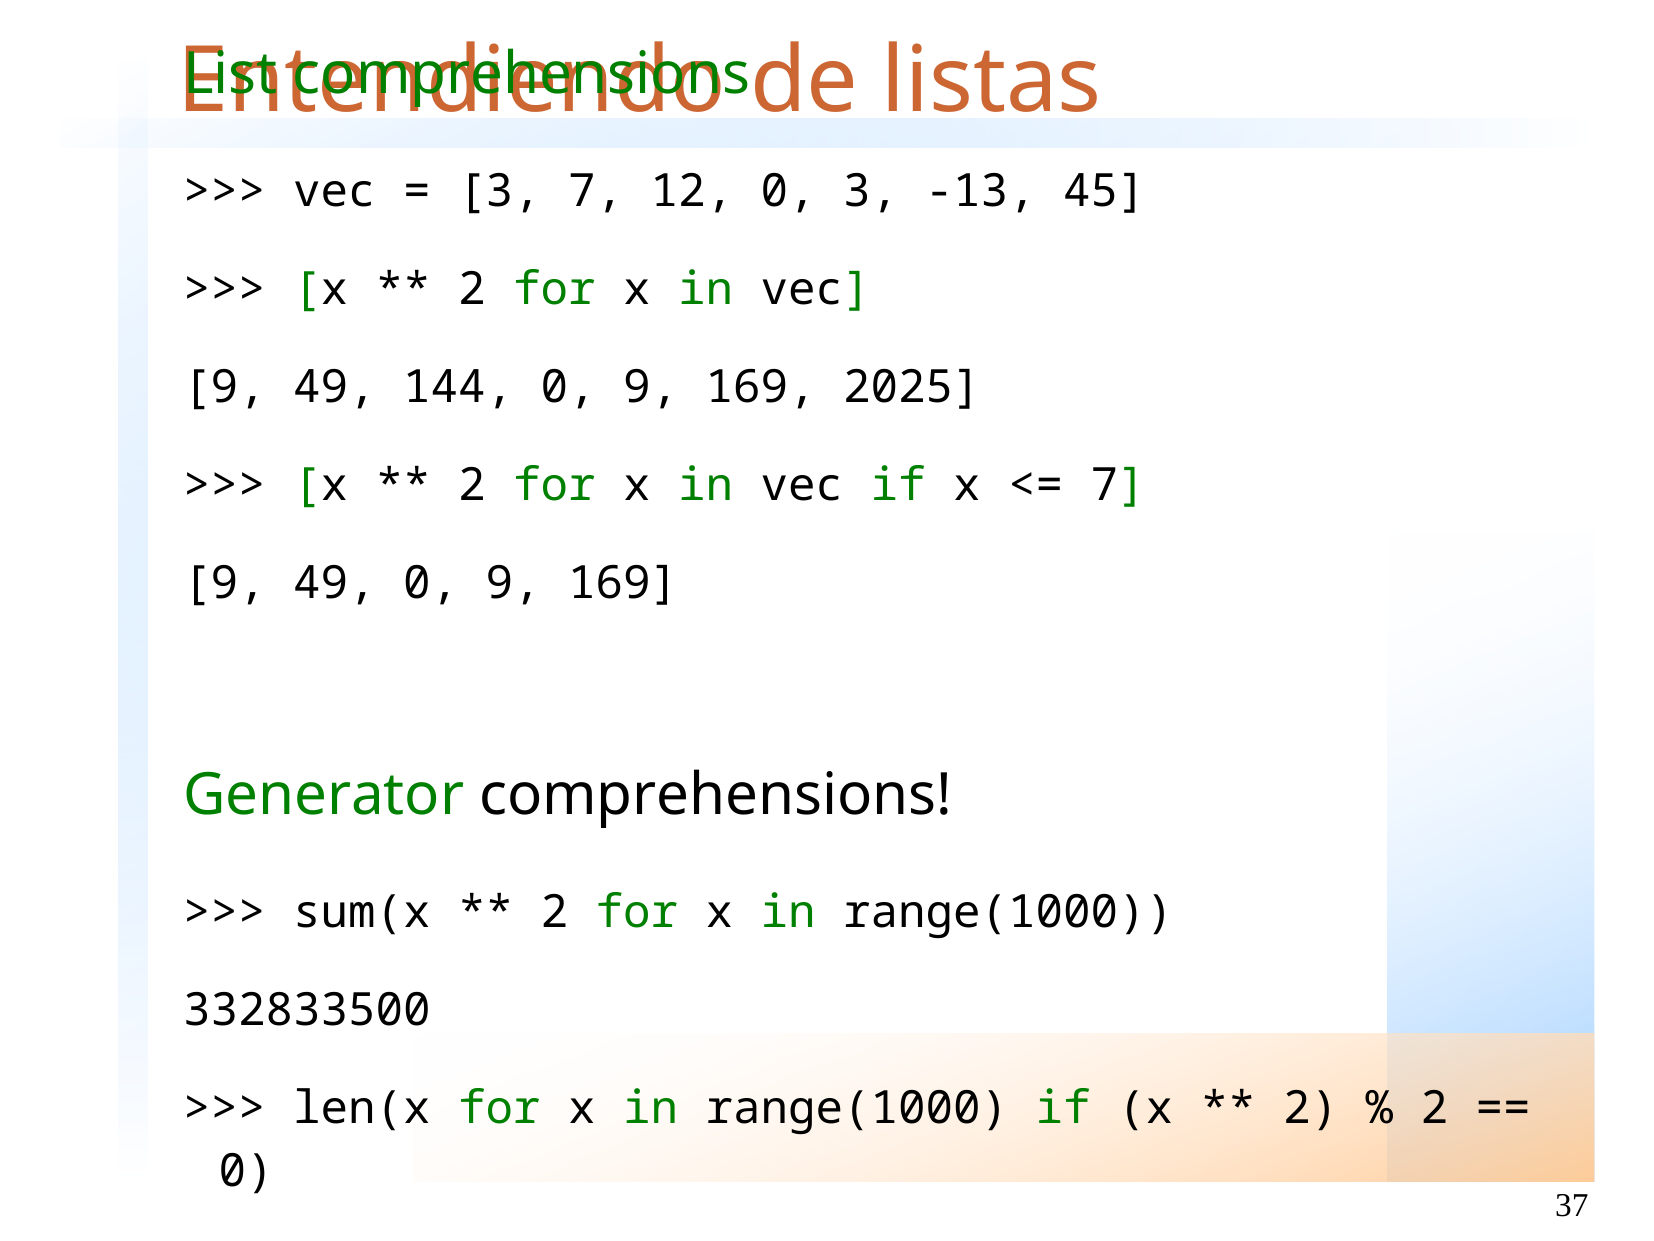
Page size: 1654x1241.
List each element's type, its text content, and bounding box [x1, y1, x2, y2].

title Entendiendo de listas [177, 0, 1595, 147]
text_box List comprehensions >>> vec = [3, 7, 12, 0, 3, -13, 45] >>> [x ** 2 for x in vec] [9, 49, 144, 0, 9, 169, 2025] >>> [x ** 2 for x in vec if x <= 7] [9, 49, 0, 9, 169] Generator comprehensions! >>> sum(x ** 2 for x in range(1000)) 332833500 >>> len(x for x in range(1000) if (x ** 2) % 2 == 0) 500 [147, 147, 1595, 1182]
